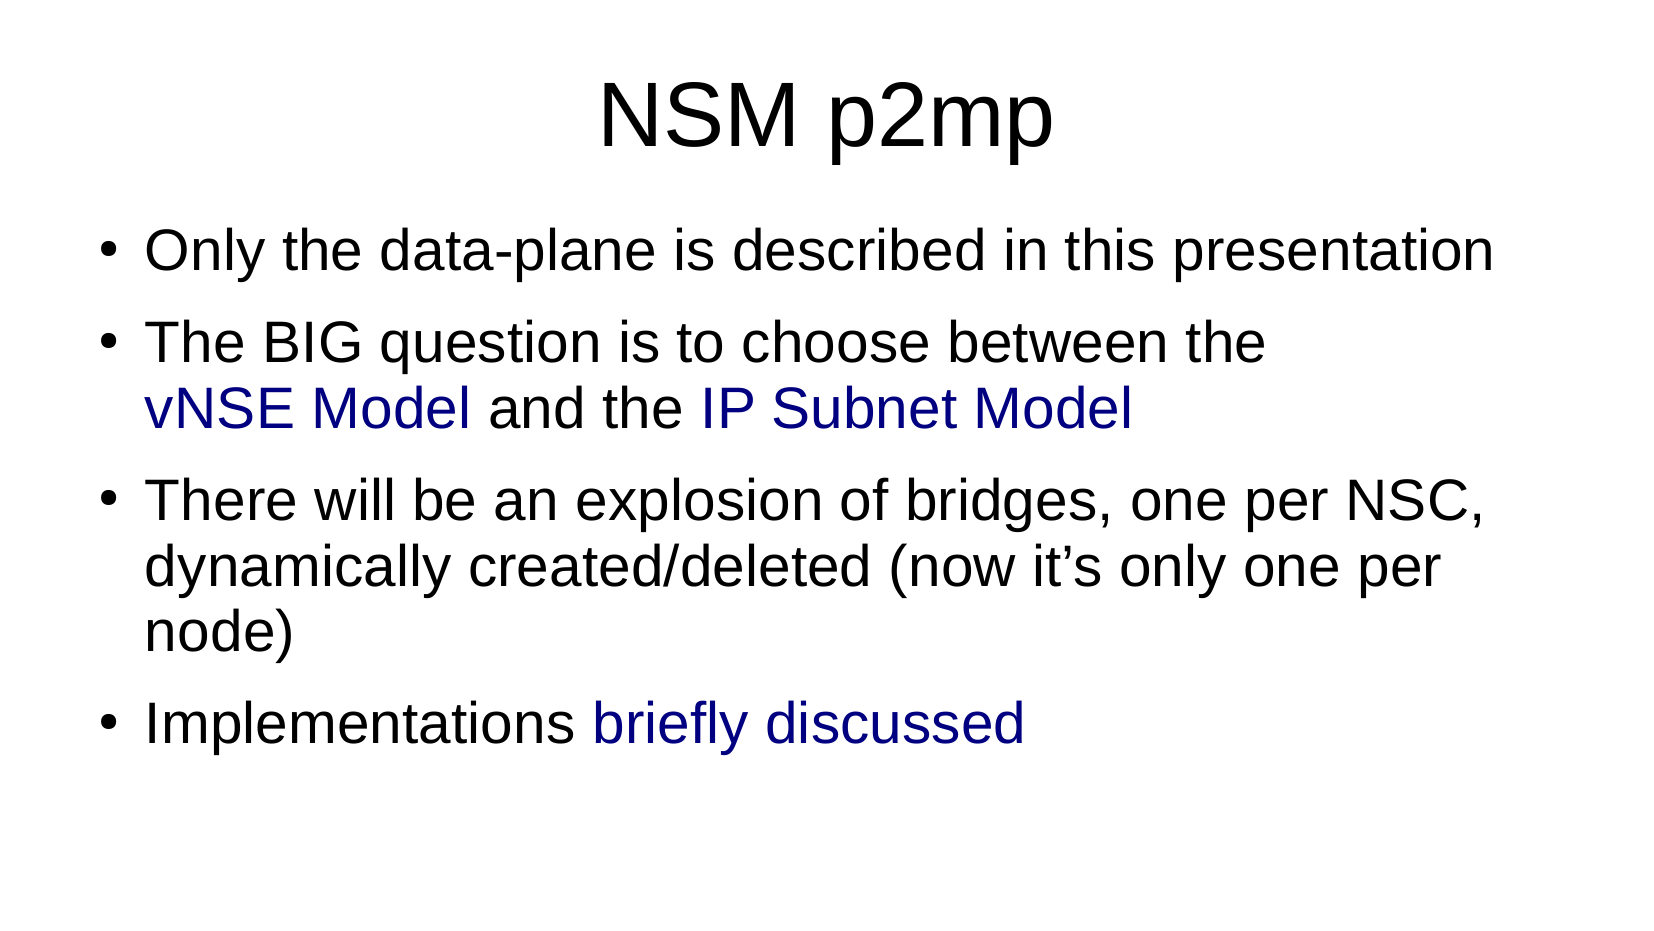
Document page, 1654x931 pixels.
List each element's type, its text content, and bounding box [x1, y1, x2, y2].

title NSM p2mp [82, 37, 1571, 193]
list Only the data-plane is described in this presentation The BIG question is to choose between the vNSE Model and the IP Subnet Model There will be an explosion of bridges, one per NSC, dynamically created/deleted (now it’s only one per node) Implementations briefly discussed [82, 217, 1571, 758]
